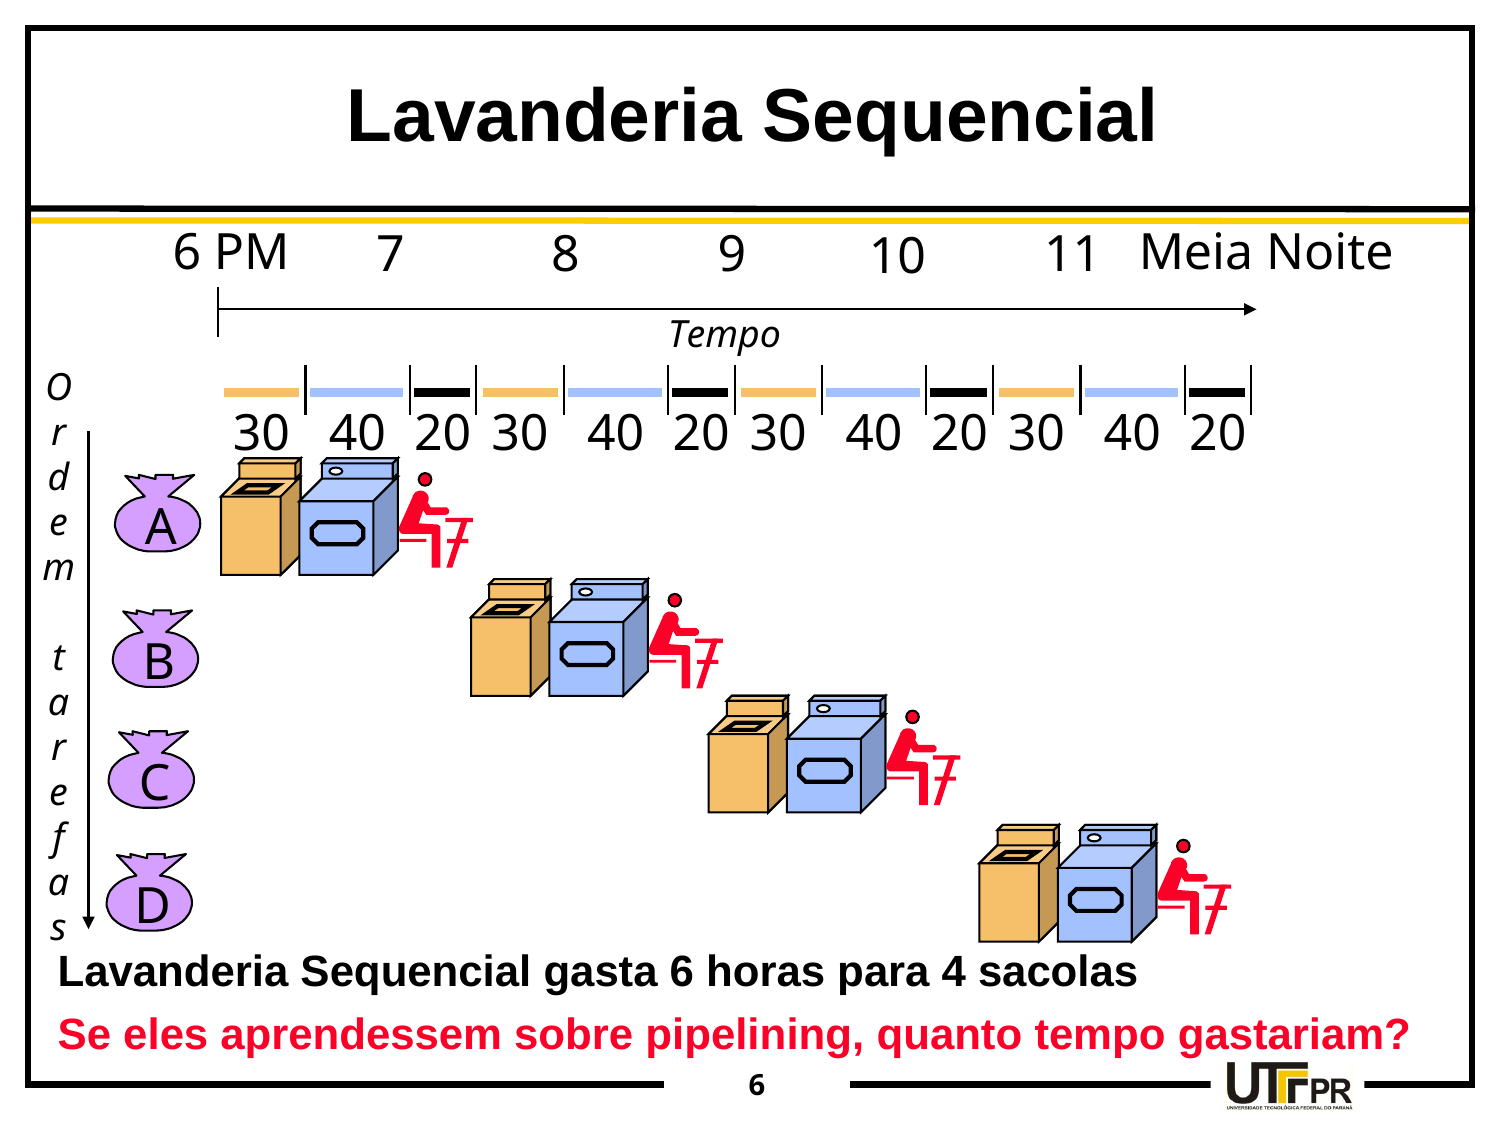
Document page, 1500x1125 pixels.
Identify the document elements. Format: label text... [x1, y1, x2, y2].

text_box 20 [399, 393, 476, 468]
text_box 11 [1029, 214, 1117, 289]
text_box A [130, 487, 192, 562]
text_box 30 [218, 393, 305, 468]
text_box [118, 731, 189, 743]
text_box [932, 755, 961, 806]
text_box O r d e m t a r e f a s [27, 355, 90, 956]
text_box [1177, 839, 1190, 853]
text_box [995, 851, 1037, 860]
text_box [649, 659, 677, 663]
text_box [708, 695, 937, 813]
text_box Tempo [653, 302, 796, 363]
text_box [906, 710, 919, 724]
text_box C [124, 743, 186, 818]
text_box [668, 593, 682, 607]
text_box 8 [536, 214, 595, 289]
text_box [237, 485, 279, 493]
picture [1226, 1099, 1353, 1110]
text_box [106, 882, 119, 924]
text_box 40 [313, 393, 399, 468]
text_box [695, 638, 723, 689]
text_box [123, 610, 193, 622]
text_box 40 [1088, 393, 1174, 468]
text_box 6 PM [157, 212, 305, 287]
text_box [445, 517, 473, 568]
title Lavanderia Sequencial [29, 73, 1477, 168]
text_box [471, 579, 700, 696]
text_box [399, 538, 427, 542]
text_box 30 [993, 393, 1080, 468]
text_box [418, 473, 432, 486]
text_box [125, 474, 195, 487]
text_box 40 [830, 393, 915, 468]
text_box 40 [572, 393, 657, 468]
text_box [108, 757, 124, 803]
text_box [186, 887, 192, 918]
text_box 10 [854, 216, 941, 291]
text_box [724, 722, 766, 730]
text_box [192, 506, 201, 541]
text_box [1203, 884, 1232, 935]
text_box 20 [1174, 393, 1262, 468]
text_box [112, 637, 127, 682]
text_box 20 [657, 393, 734, 468]
text_box [887, 776, 914, 780]
text_box [114, 501, 130, 547]
text_box D [119, 866, 186, 941]
list Lavanderia Sequencial gasta 6 horas para 4 sacolas Se eles aprendessem sobre pipelining, quanto tempo gastariam? [47, 947, 1476, 1099]
text_box [489, 579, 551, 600]
text_box [487, 606, 529, 614]
text_box [116, 854, 186, 866]
text_box 9 [702, 214, 762, 289]
text_box [186, 762, 194, 798]
text_box 7 [361, 214, 420, 289]
text_box 20 [915, 393, 993, 468]
text_box B [127, 622, 191, 698]
text_box [979, 824, 1208, 942]
text_box 30 [734, 393, 822, 468]
text_box Meia Noite [1123, 212, 1409, 287]
text_box 30 [476, 393, 564, 468]
text_box [191, 642, 199, 676]
text_box [221, 458, 450, 575]
